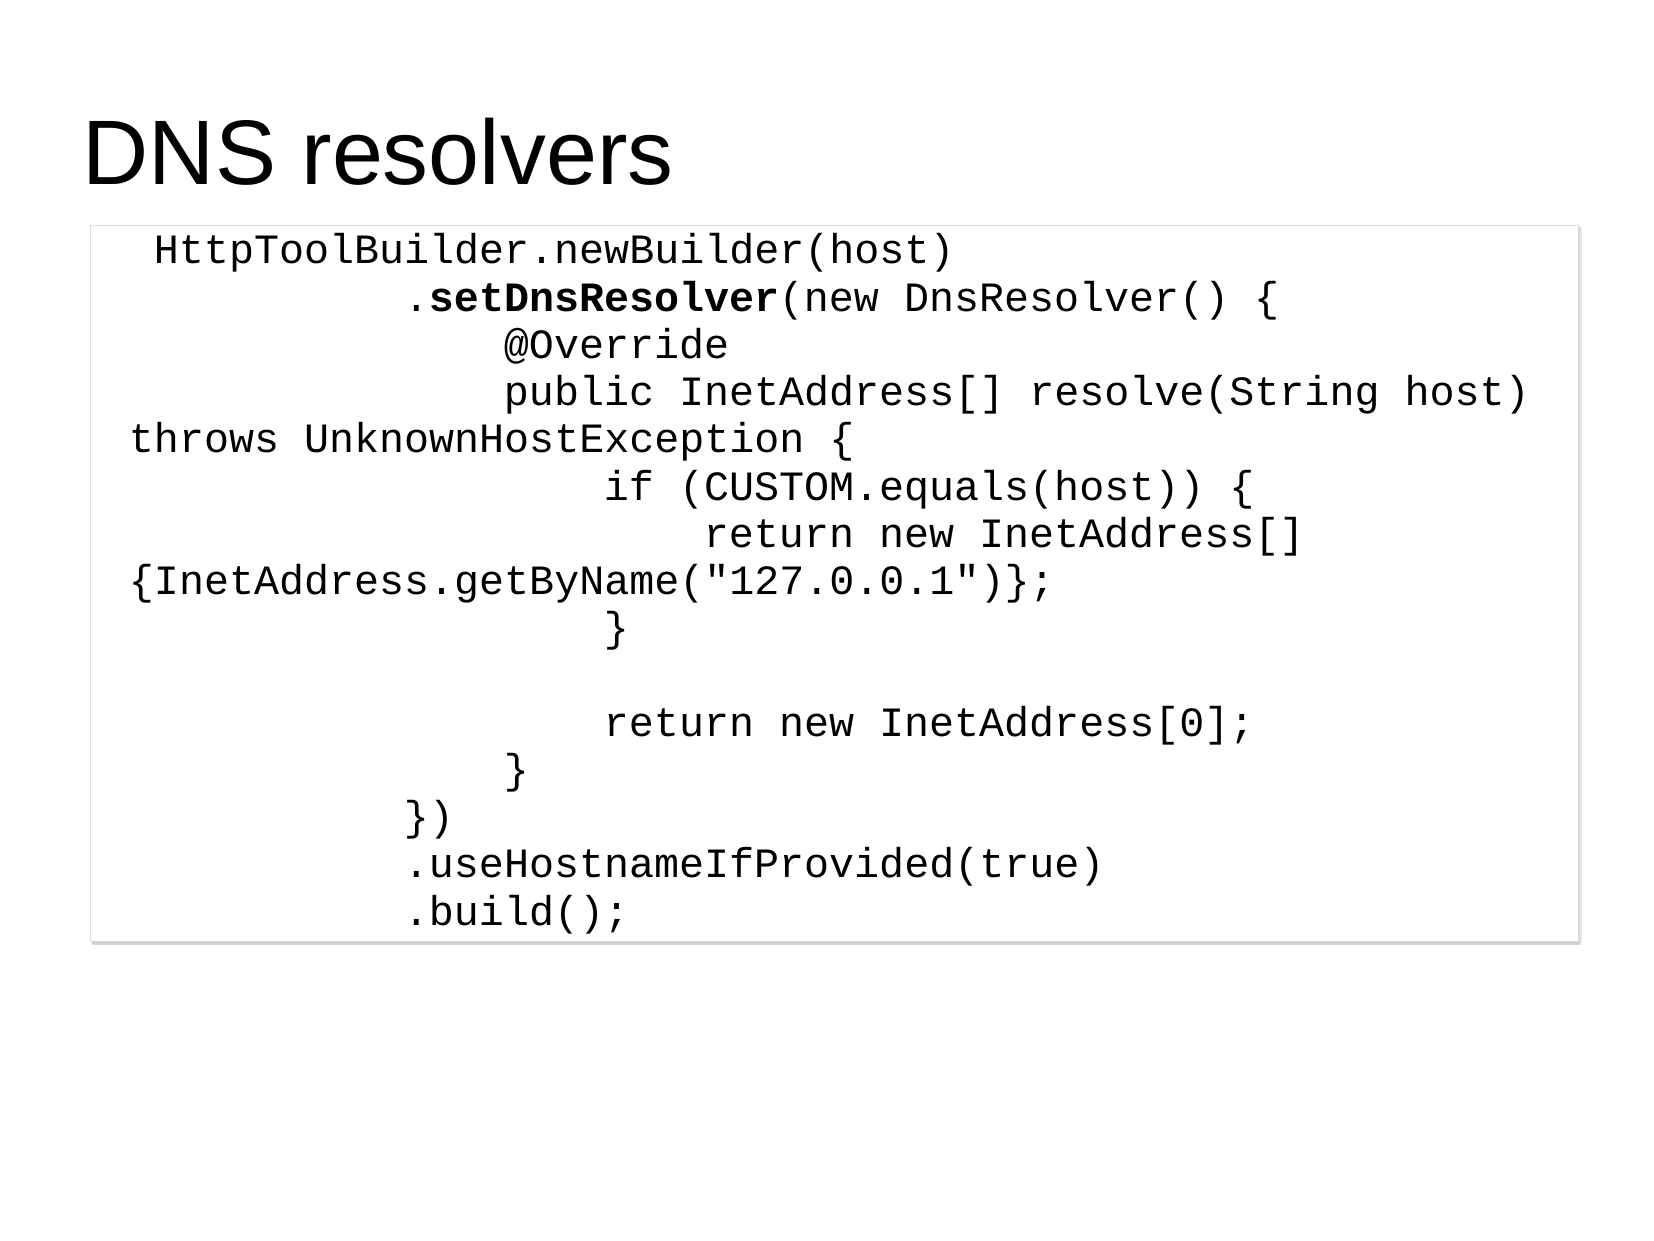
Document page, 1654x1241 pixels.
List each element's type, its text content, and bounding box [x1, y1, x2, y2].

subtitle HttpToolBuilder.newBuilder(host) .setDnsResolver(new DnsResolver() { @Override public InetAddress[] resolve(String host) throws UnknownHostException { if (CUSTOM.equals(host)) { return new InetAddress[]{InetAddress.getByName("127.0.0.1")}; } return new InetAddress[0]; } }) .useHostnameIfProvided(true) .build(); [90, 225, 1579, 942]
title DNS resolvers [82, 49, 1571, 257]
